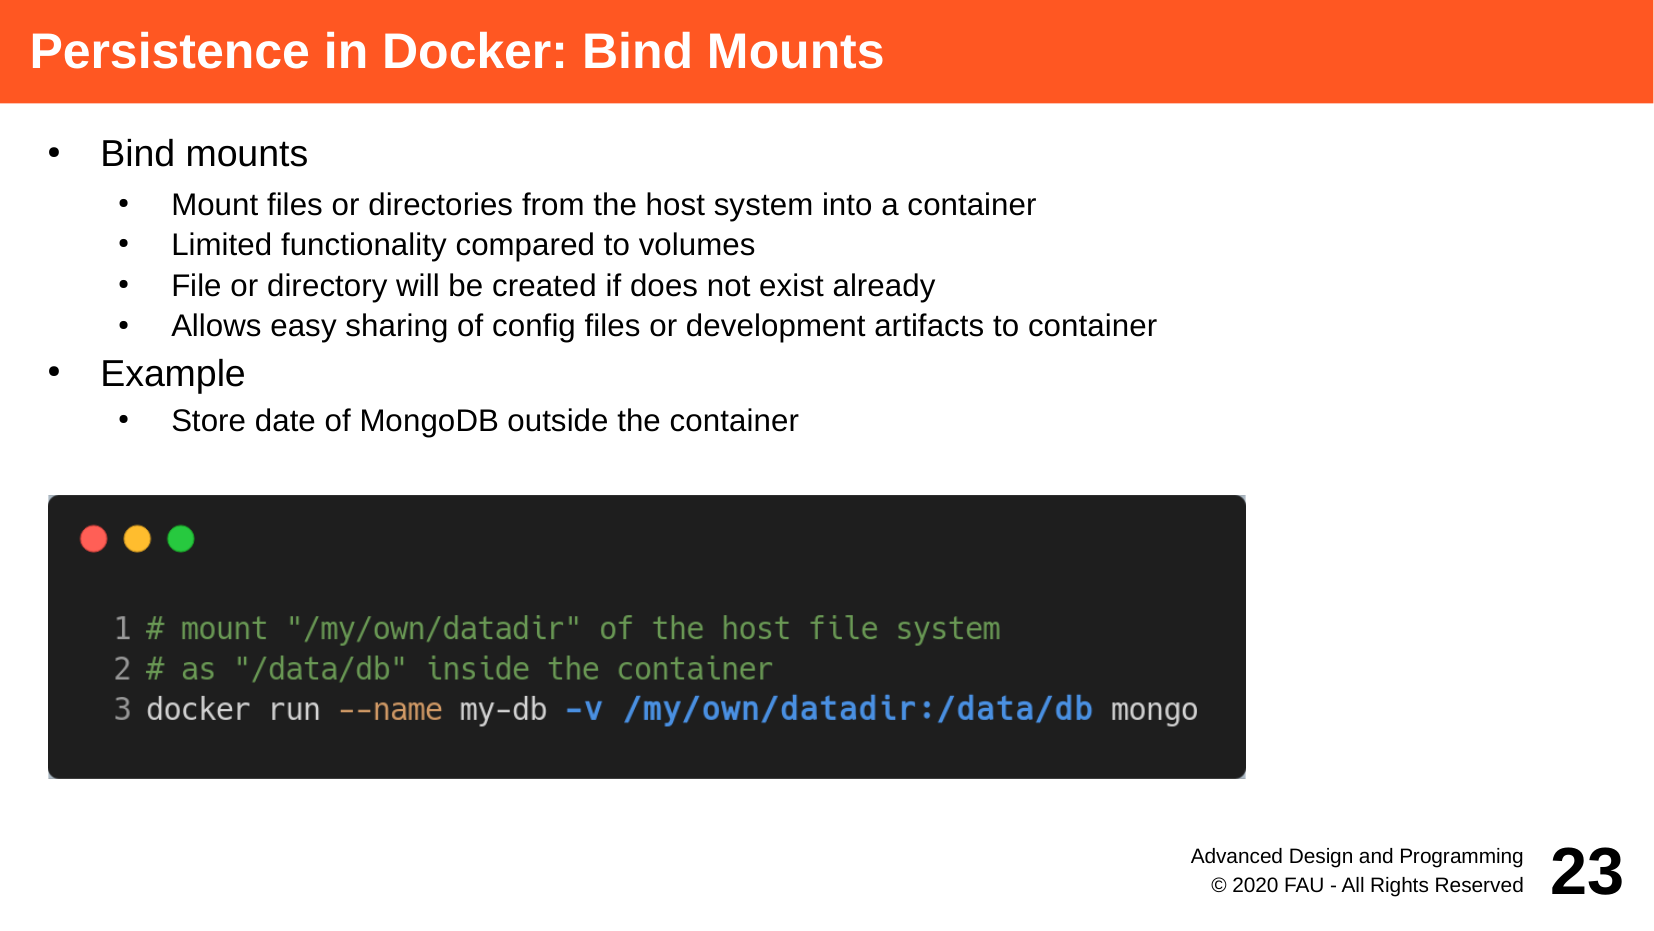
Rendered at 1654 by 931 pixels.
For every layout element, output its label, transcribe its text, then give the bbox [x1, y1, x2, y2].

picture [48, 494, 1246, 781]
title Persistence in Docker: Bind Mounts [0, 0, 1654, 104]
list Bind mounts Mount files or directories from the host system into a container Limited functionality compared to volumes File or directory will be created if does not exist already Allows easy sharing of config files or development artifacts to container Example Store date of MongoDB outside the container [29, 132, 1625, 813]
